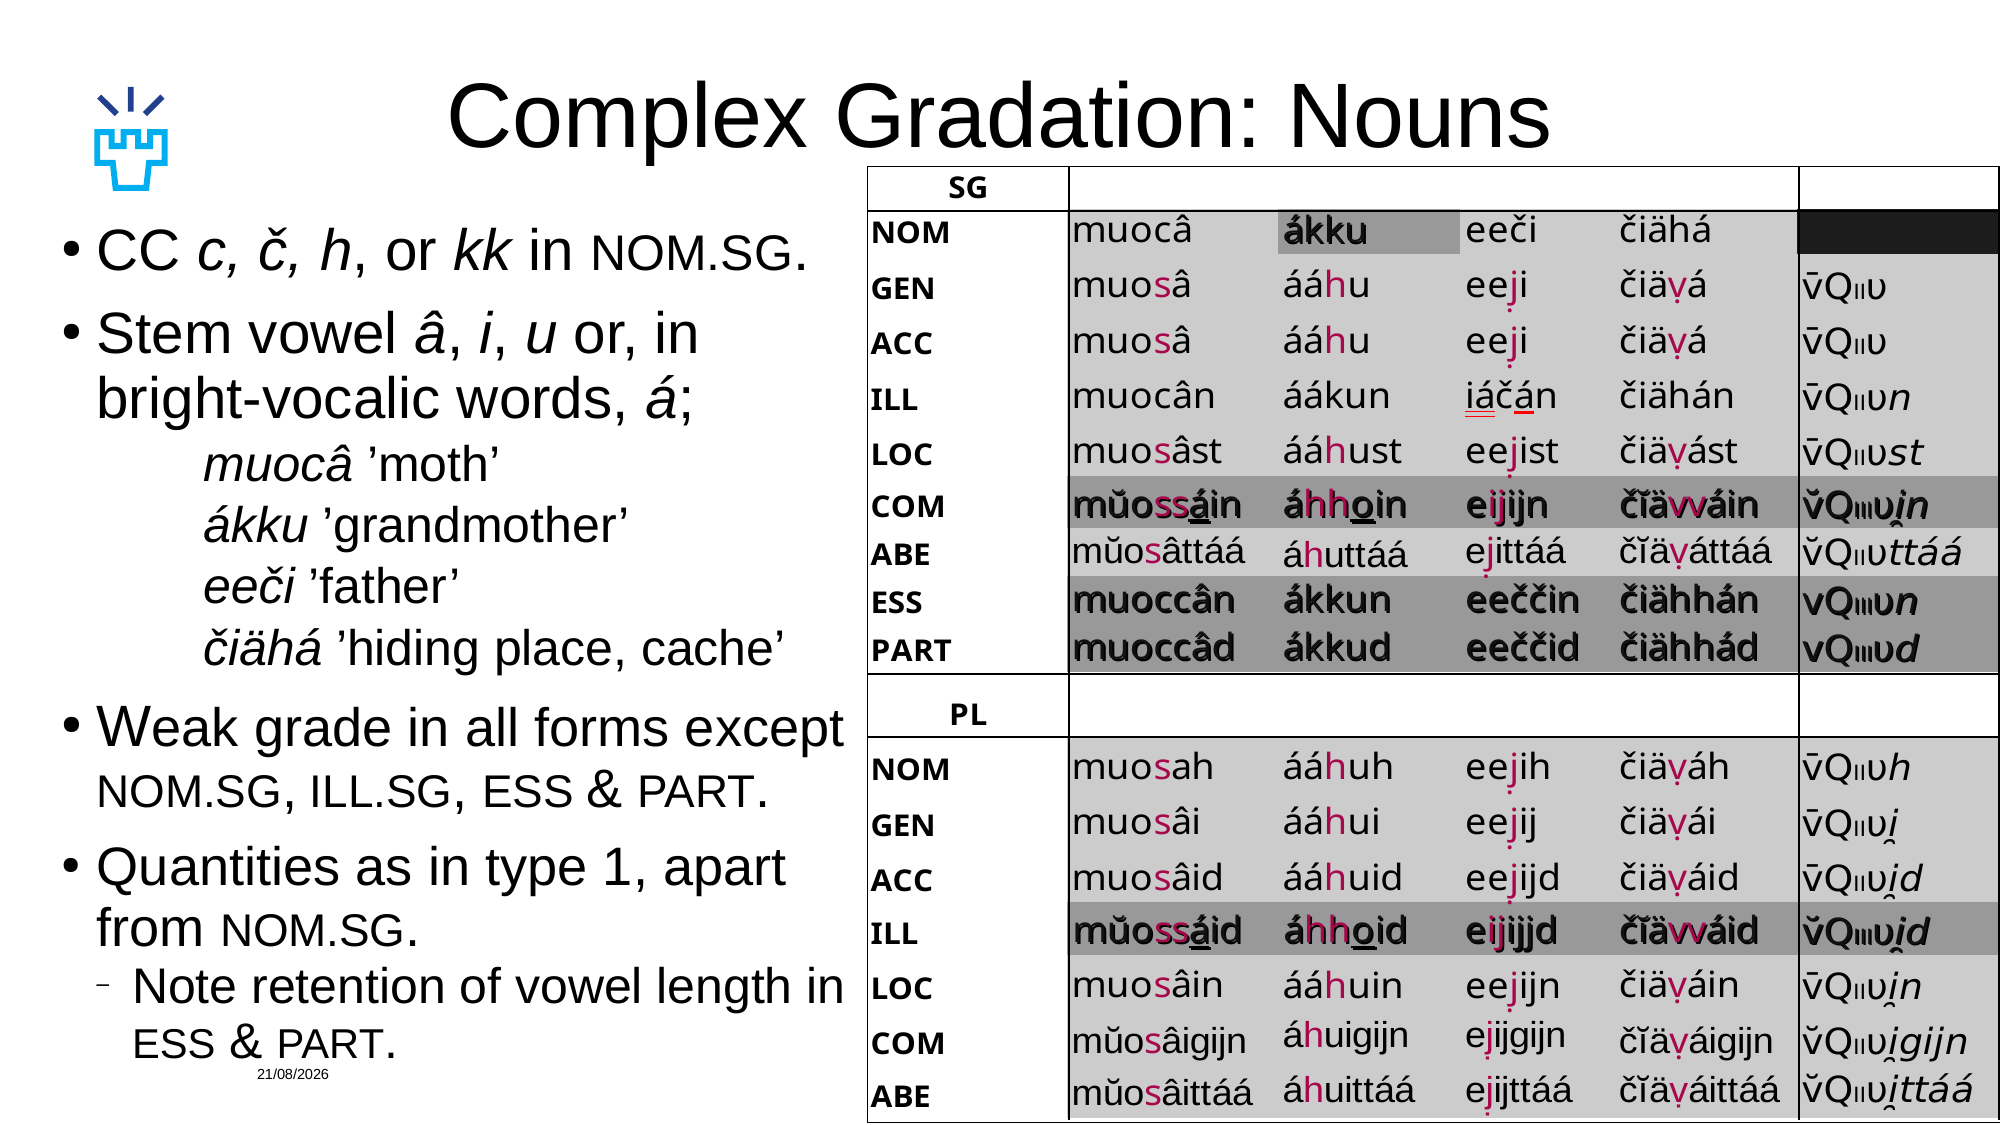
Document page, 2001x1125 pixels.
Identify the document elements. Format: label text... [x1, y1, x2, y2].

list CC c, č, h, or kk in NOM.SG. Stem vowel â, i, u or, in bright-vocalic words, á; muocâ ’moth’ ákku ’grandmother’ eeči ’father’ čiähá ’hiding place, cache’ Weak grade in all forms except NOM.SG, ILL.SG, ESS & PART. Quantities as in type 1, apart from NOM.SG. Note retention of vowel length in ESS & PART. [61, 217, 867, 1110]
title Complex Gradation: Nouns [260, 13, 1740, 217]
chart [867, 166, 2000, 1123]
